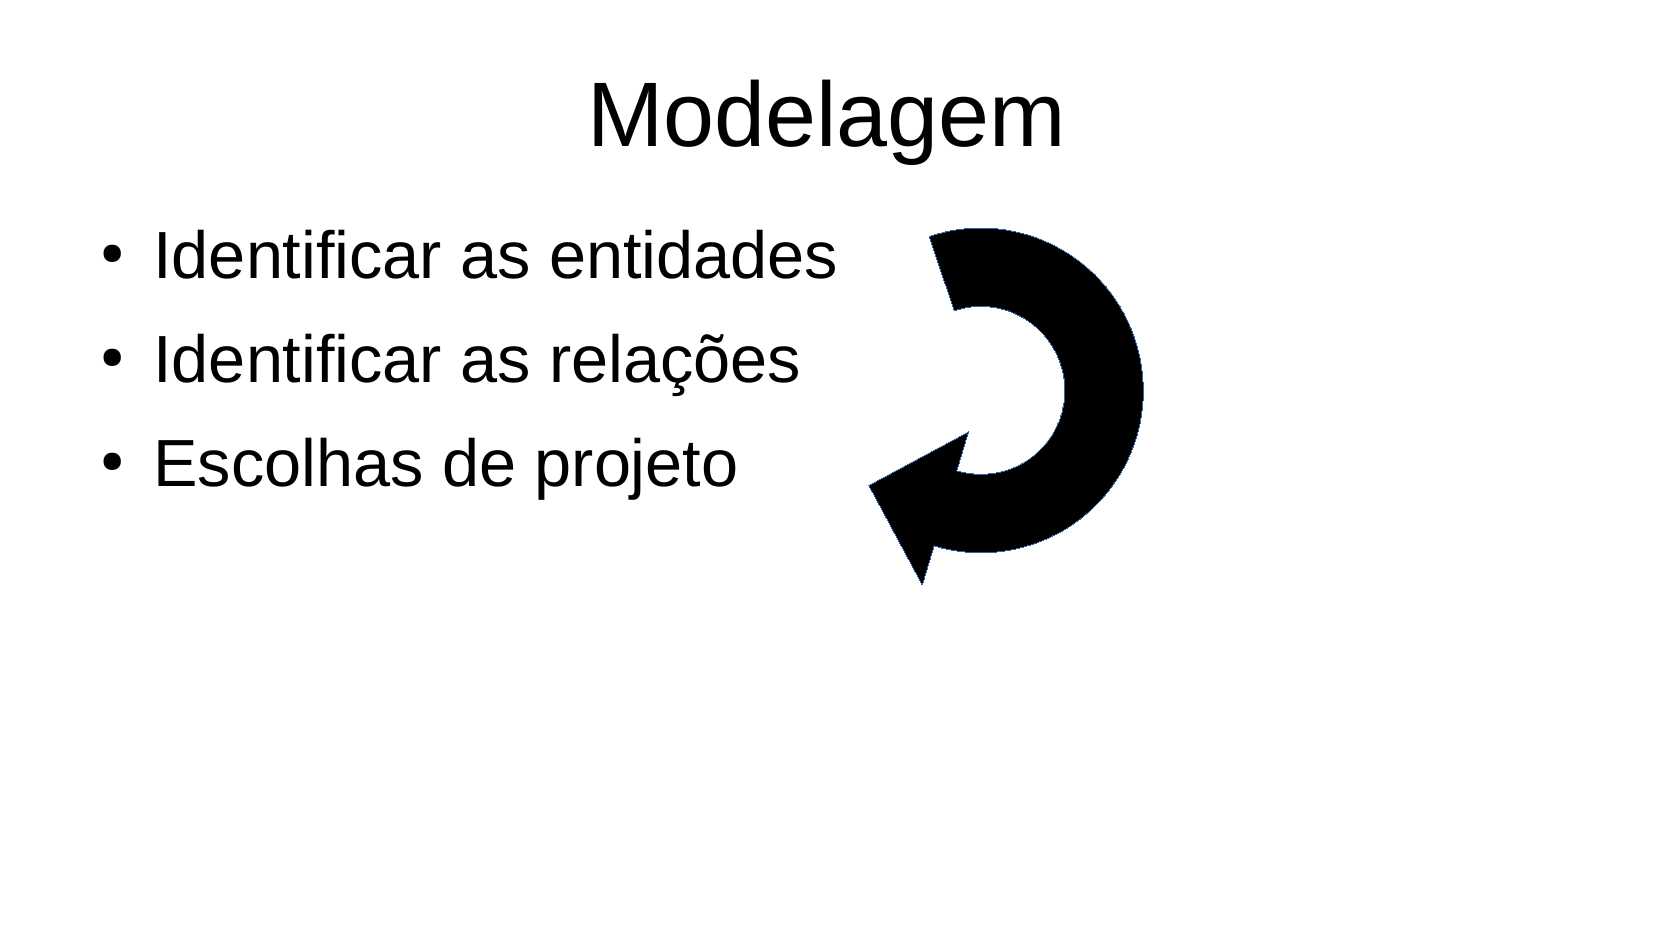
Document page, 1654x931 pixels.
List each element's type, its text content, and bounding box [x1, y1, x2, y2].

list Identificar as entidades Identificar as relações Escolhas de projeto [82, 217, 1571, 758]
text_box [868, 228, 1144, 585]
title Modelagem [82, 37, 1571, 193]
